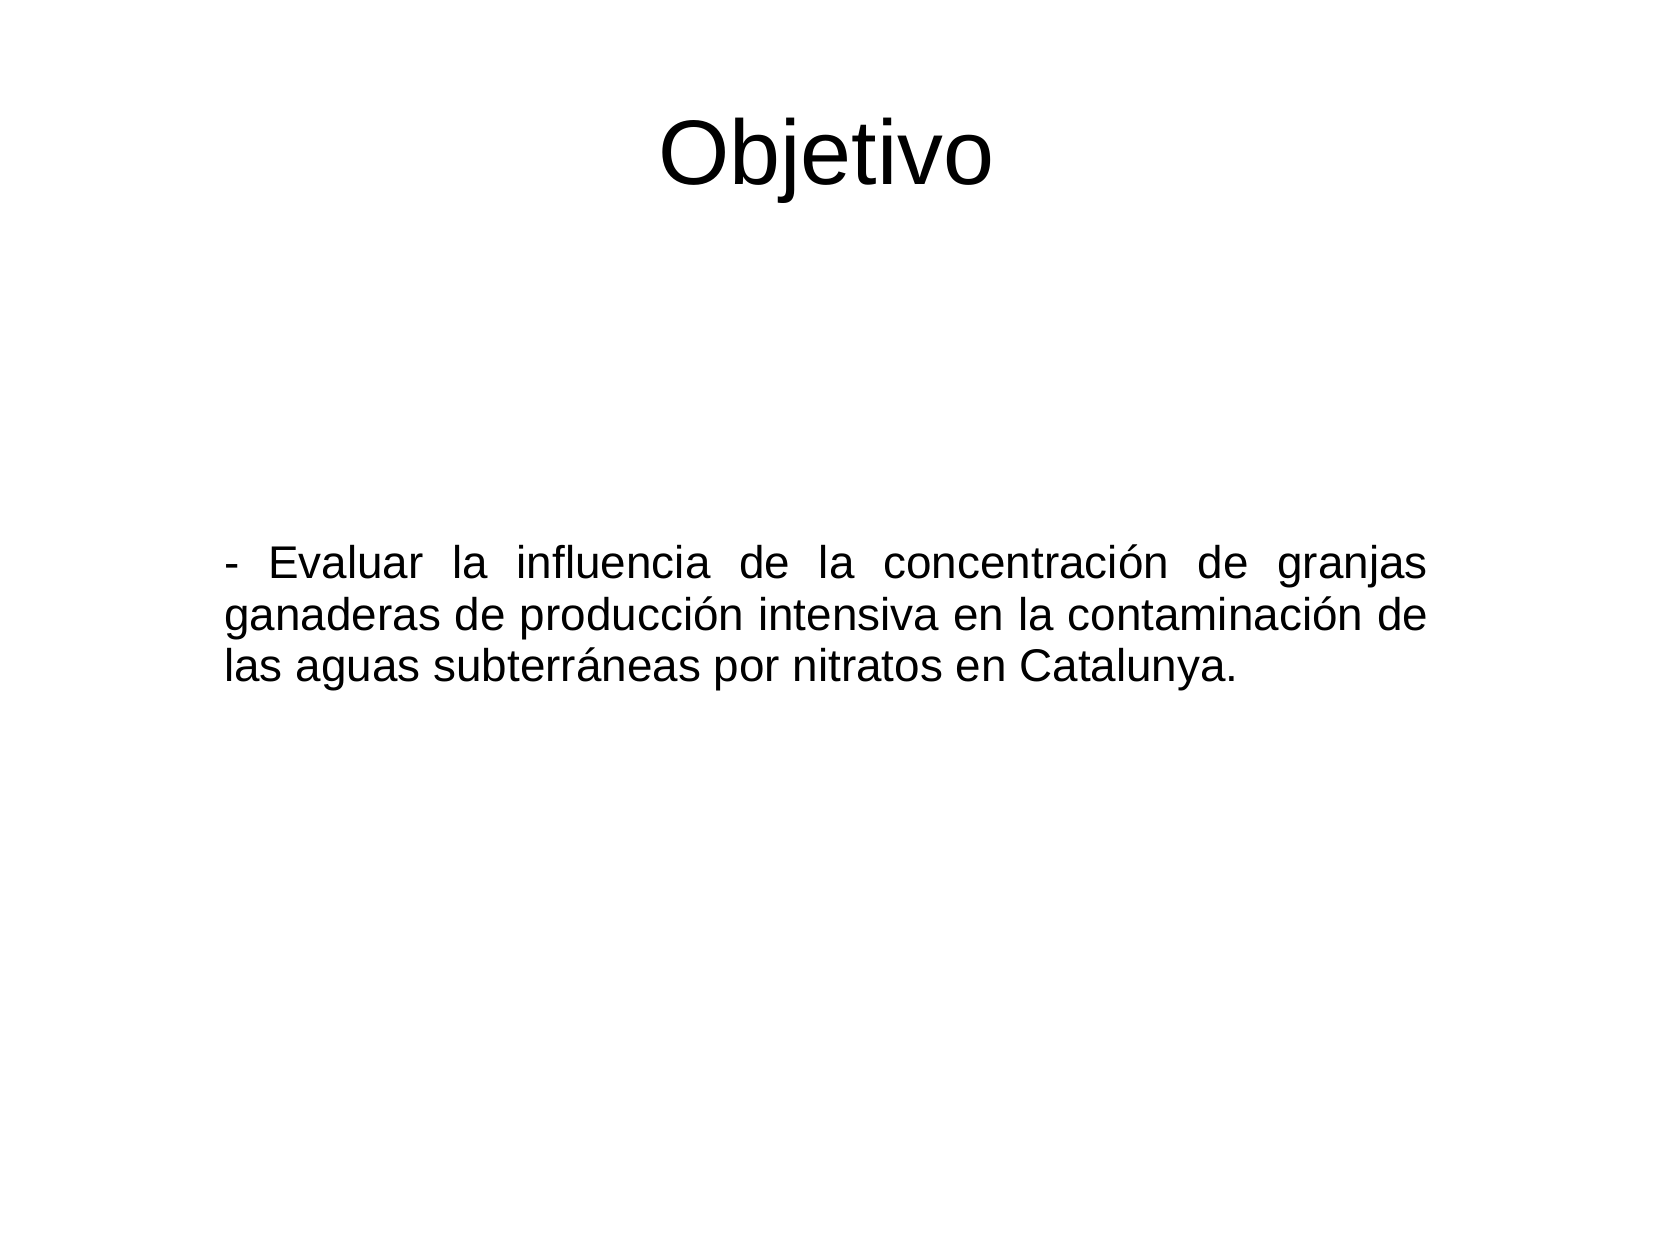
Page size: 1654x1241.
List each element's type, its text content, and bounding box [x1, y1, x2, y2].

subtitle - Evaluar la influencia de la concentración de granjas ganaderas de producción intensiva en la contaminación de las aguas subterráneas por nitratos en Catalunya. [224, 283, 1430, 945]
title Objetivo [82, 49, 1571, 257]
